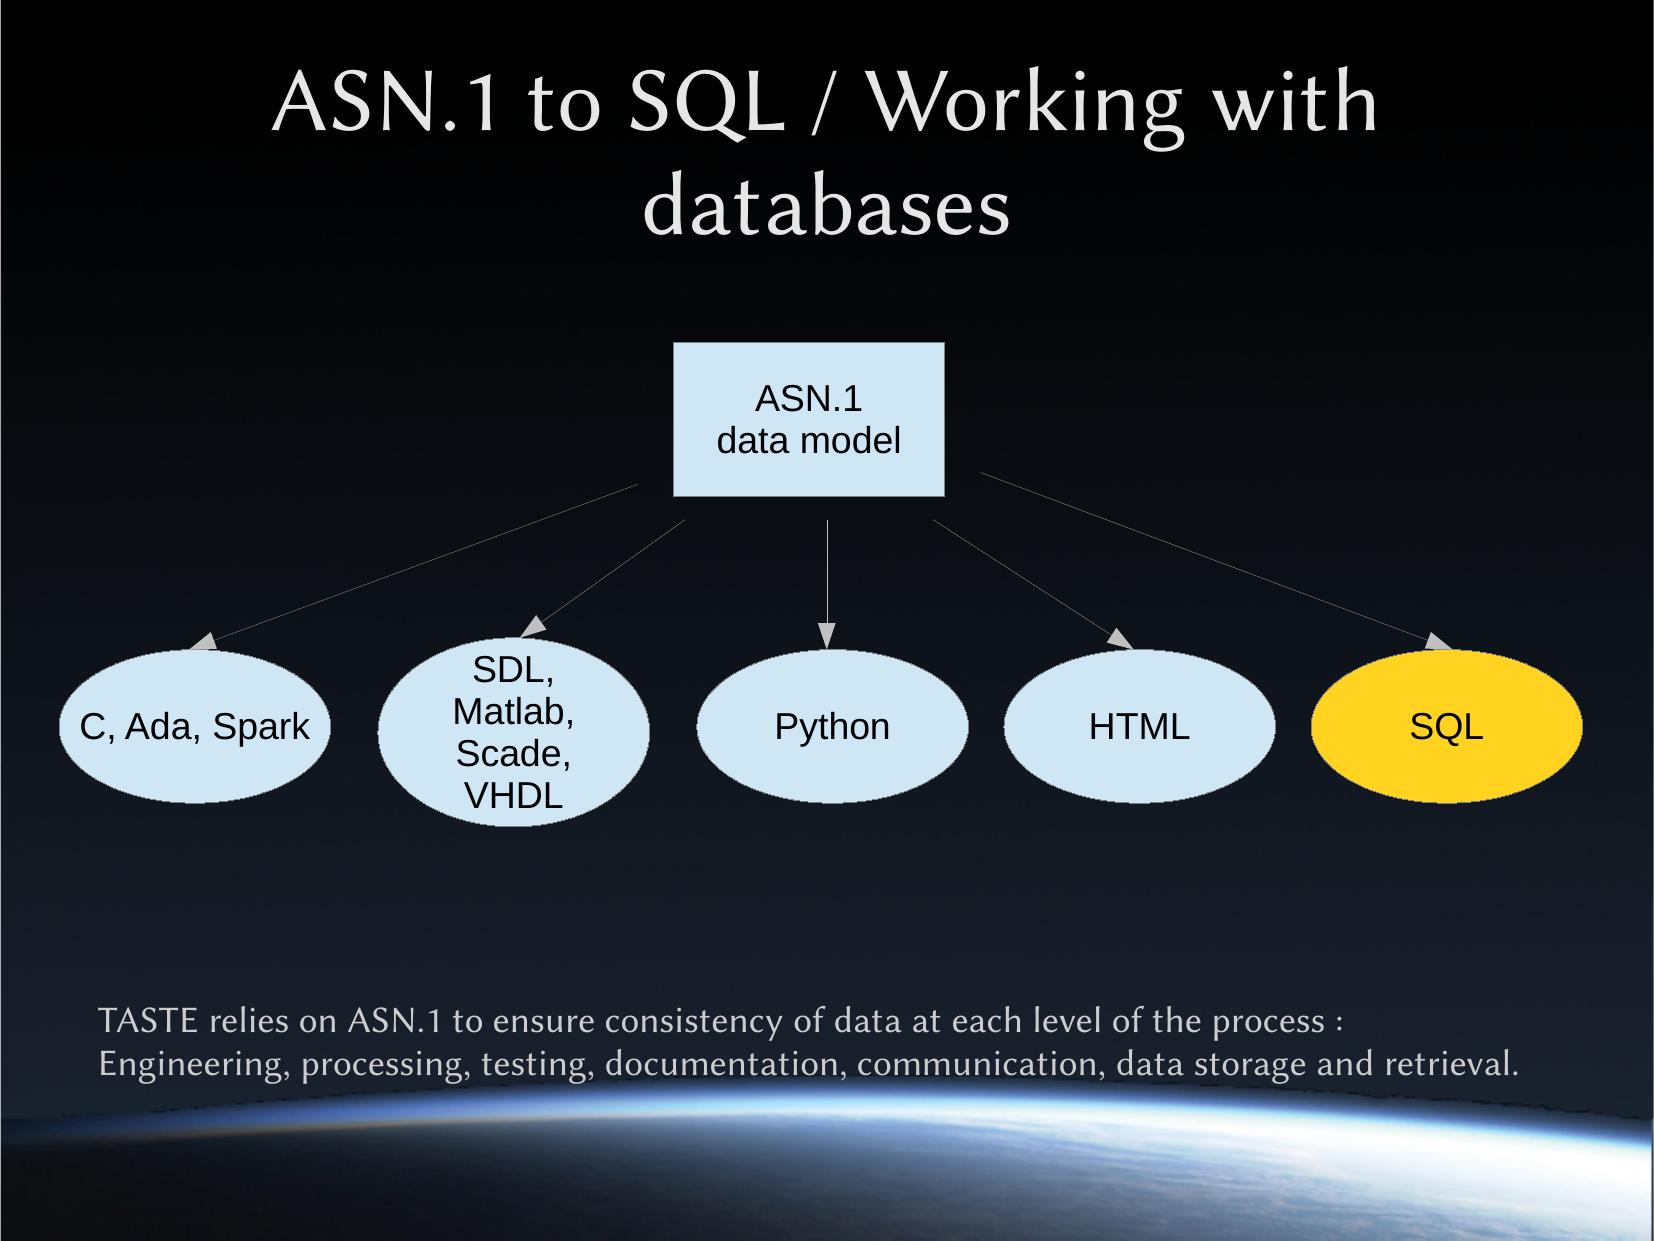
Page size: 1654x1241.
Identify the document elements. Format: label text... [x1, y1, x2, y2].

text_box TASTE relies on ASN.1 to ensure consistency of data at each level of the process : Engineering, processing, testing, documentation, communication, data storage and retrieval. [82, 992, 1583, 1094]
text_box ASN.1 data model [673, 342, 945, 497]
title ASN.1 to SQL / Working with databases [82, 47, 1571, 259]
picture [0, 0, 1654, 1241]
text_box SQL [1311, 649, 1583, 804]
text_box SDL, Matlab, Scade, VHDL [377, 637, 650, 827]
text_box C, Ada, Spark [59, 649, 331, 804]
text_box Python [696, 649, 969, 804]
text_box HTML [1003, 649, 1276, 804]
